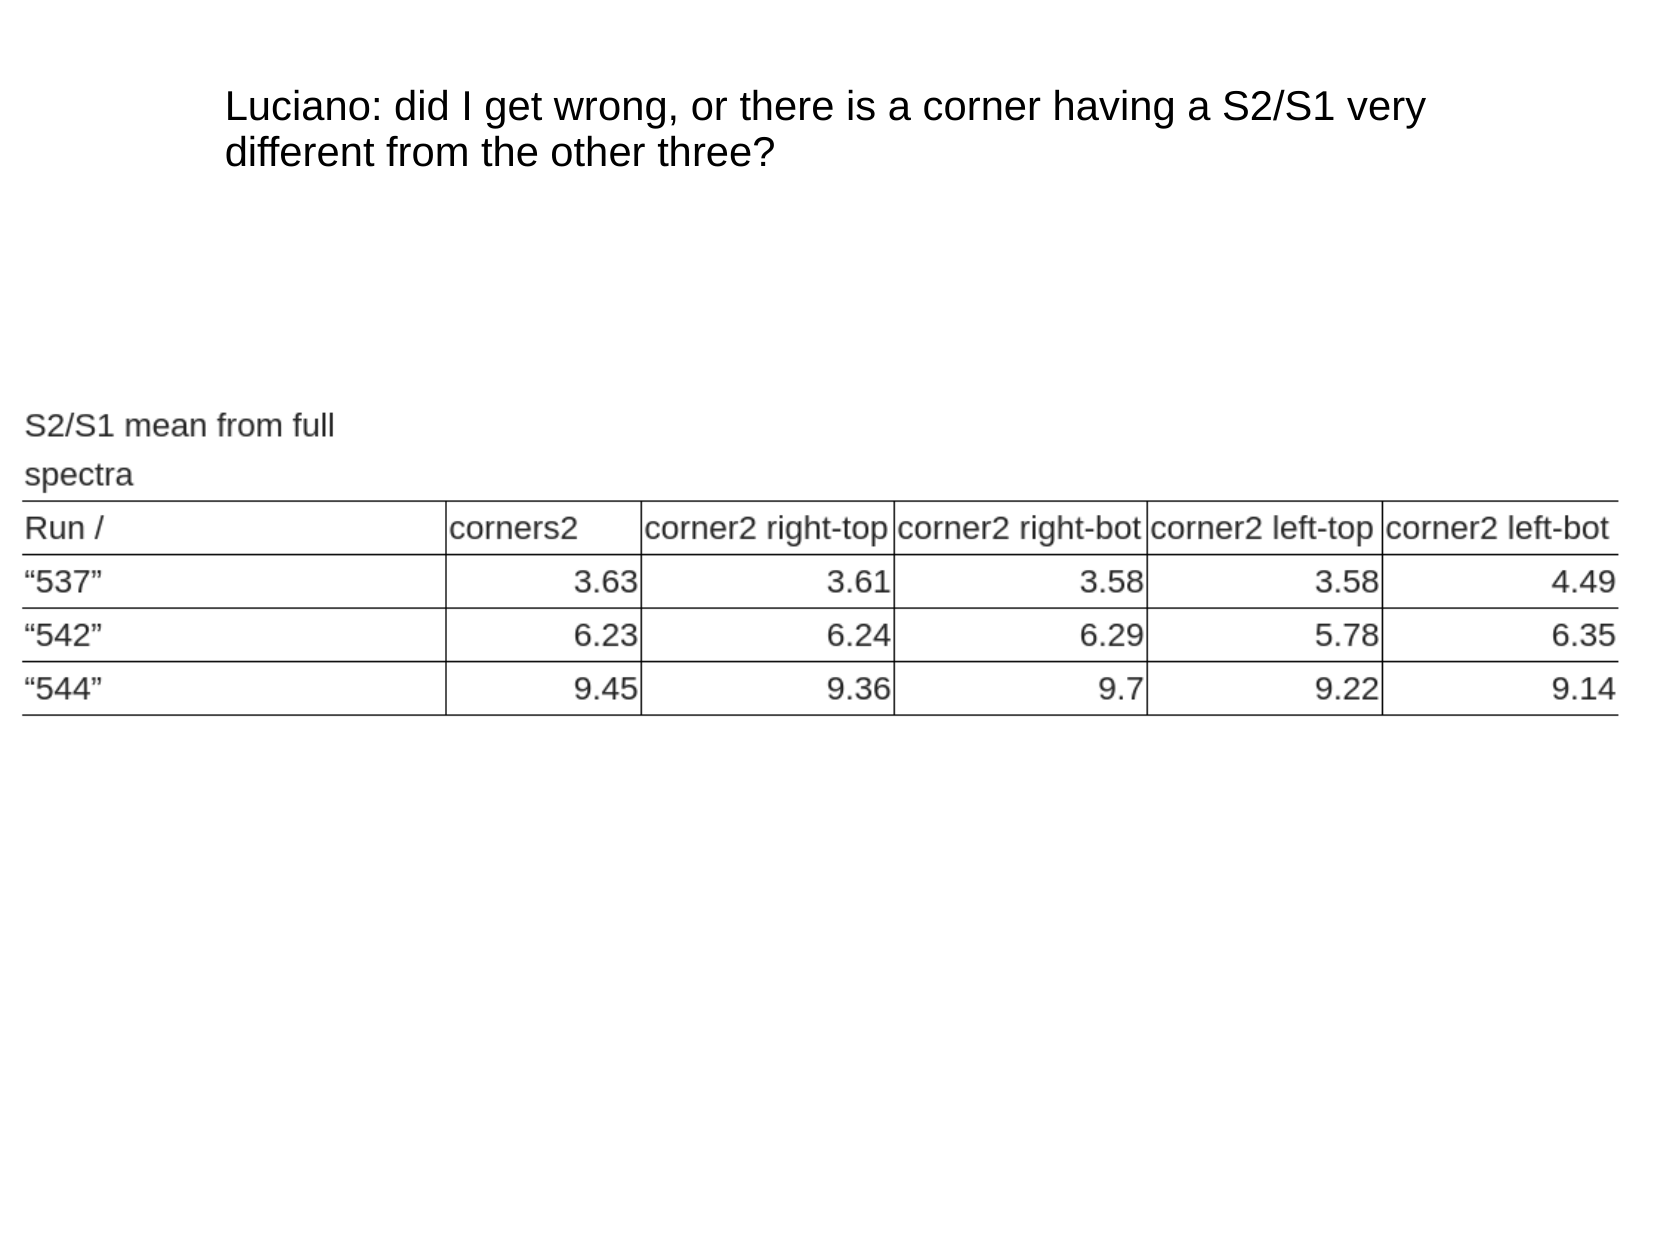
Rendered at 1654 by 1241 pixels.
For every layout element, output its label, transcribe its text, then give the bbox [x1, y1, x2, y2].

picture [15, 404, 1629, 725]
text_box Luciano: did I get wrong, or there is a corner having a S2/S1 very different from the other three? [210, 75, 1486, 183]
